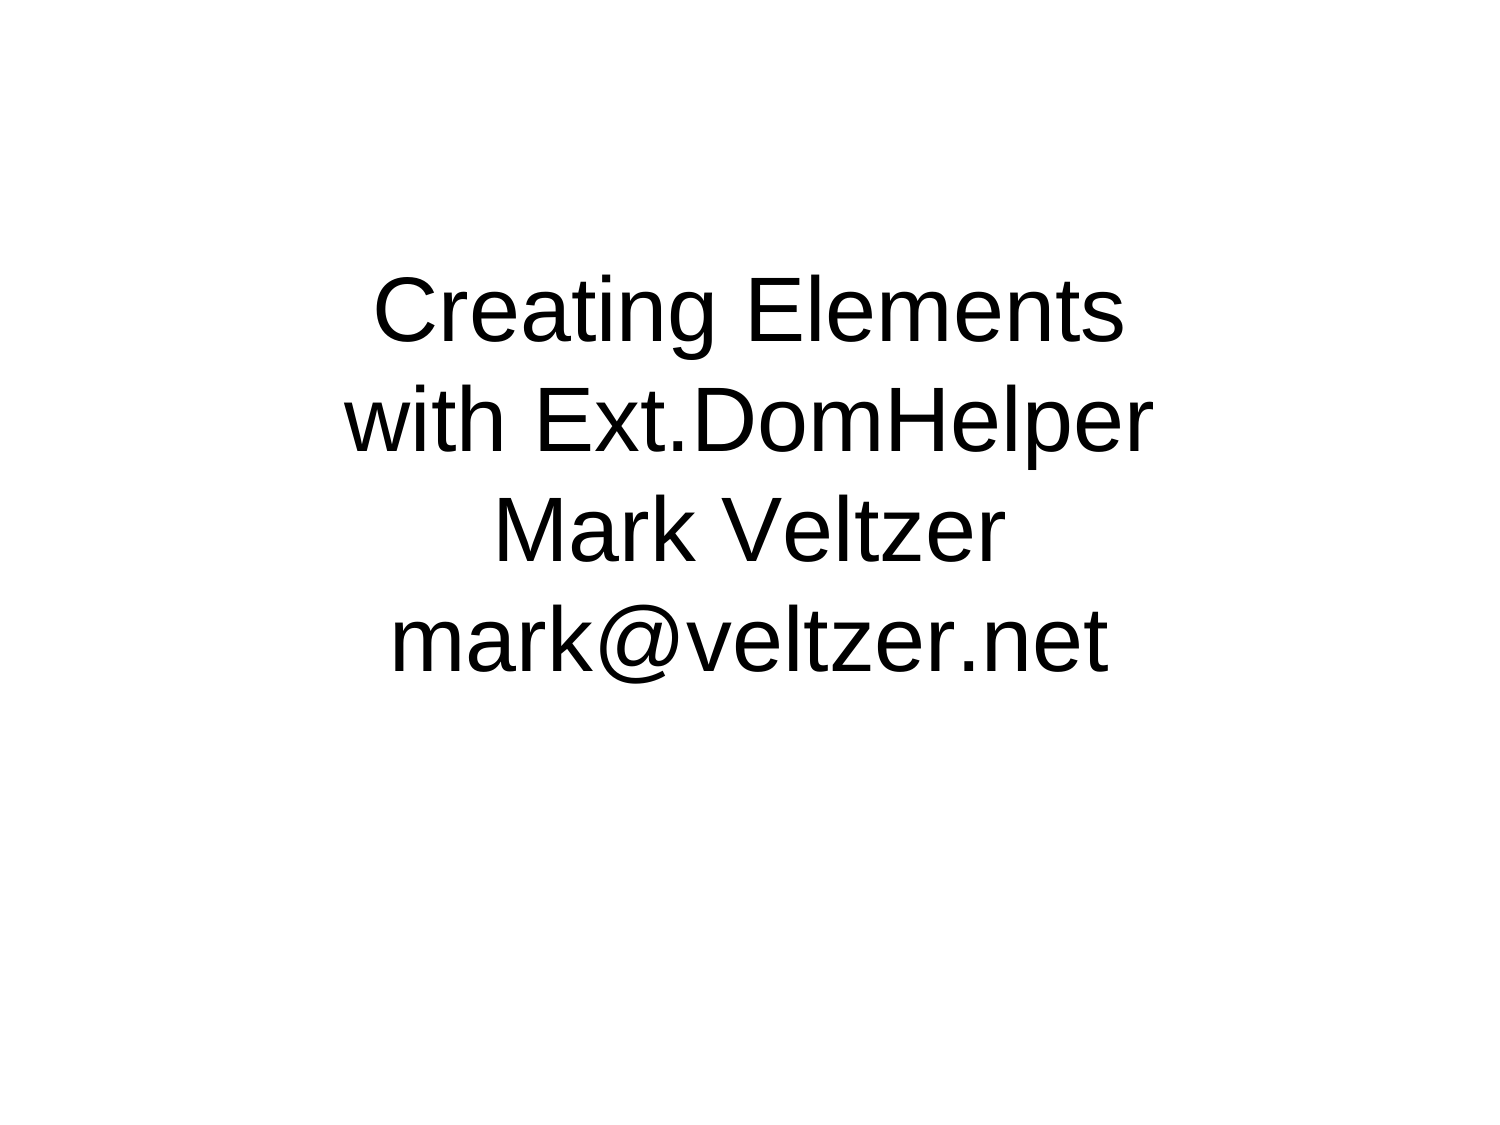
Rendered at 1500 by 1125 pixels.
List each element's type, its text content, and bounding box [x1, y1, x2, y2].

title Creating Elements with Ext.DomHelper Mark Veltzer mark@veltzer.net [112, 242, 1388, 698]
